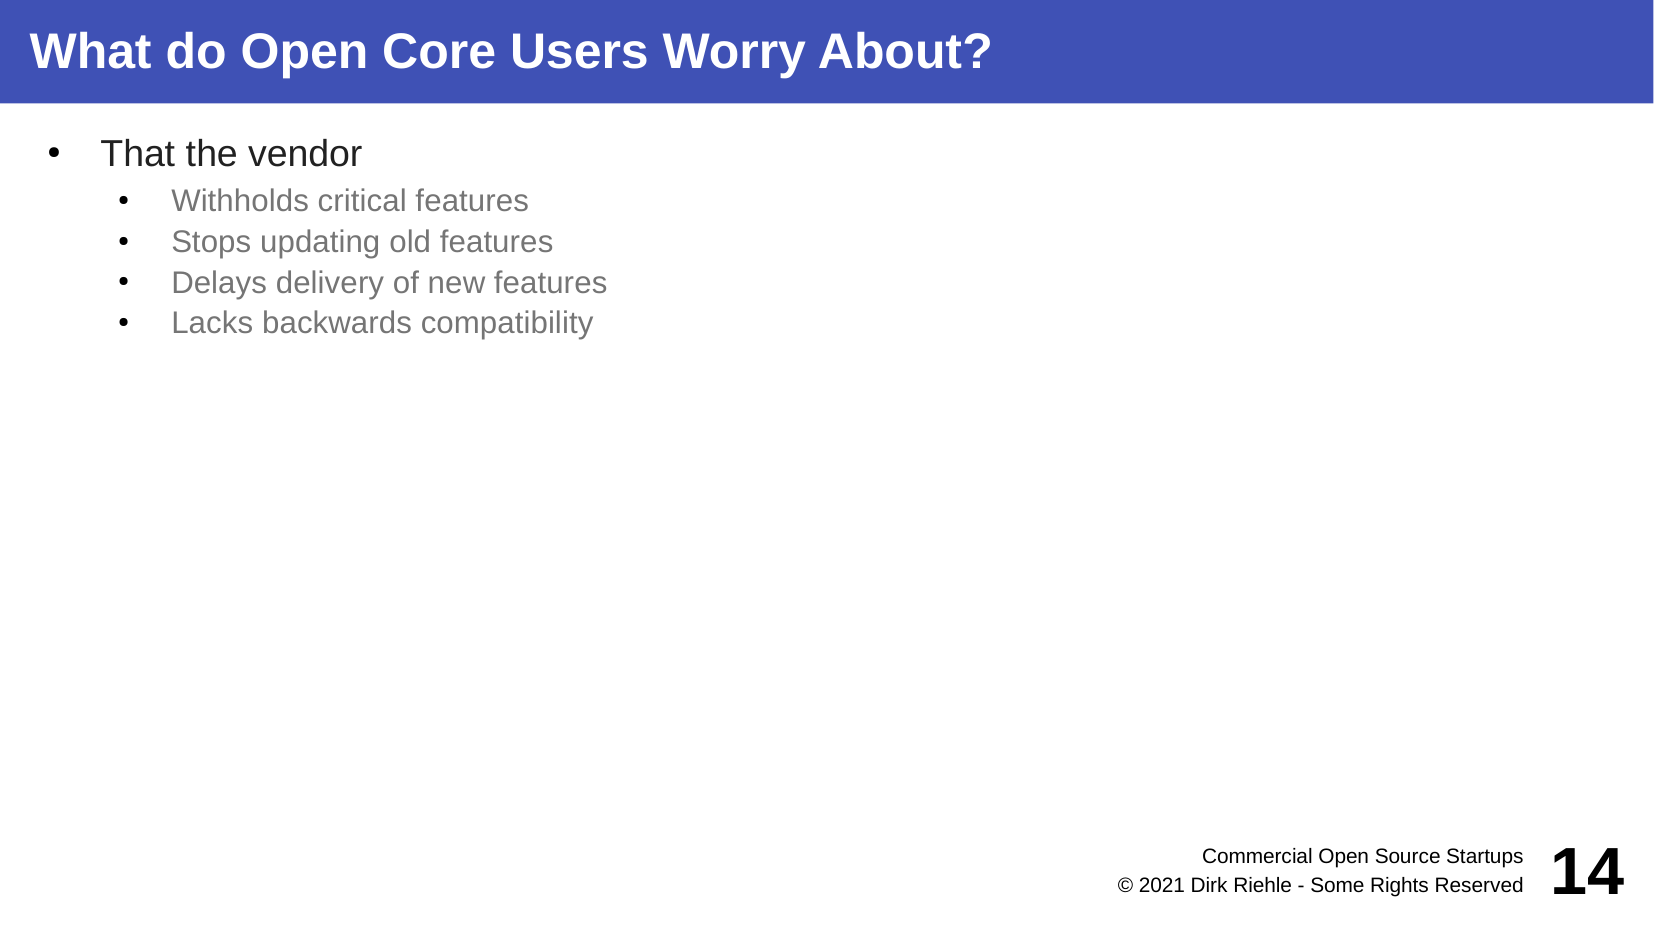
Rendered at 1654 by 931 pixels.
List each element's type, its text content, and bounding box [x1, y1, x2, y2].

title What do Open Core Users Worry About? [0, 0, 1654, 104]
list That the vendor Withholds critical features Stops updating old features Delays delivery of new features Lacks backwards compatibility [29, 132, 1625, 813]
